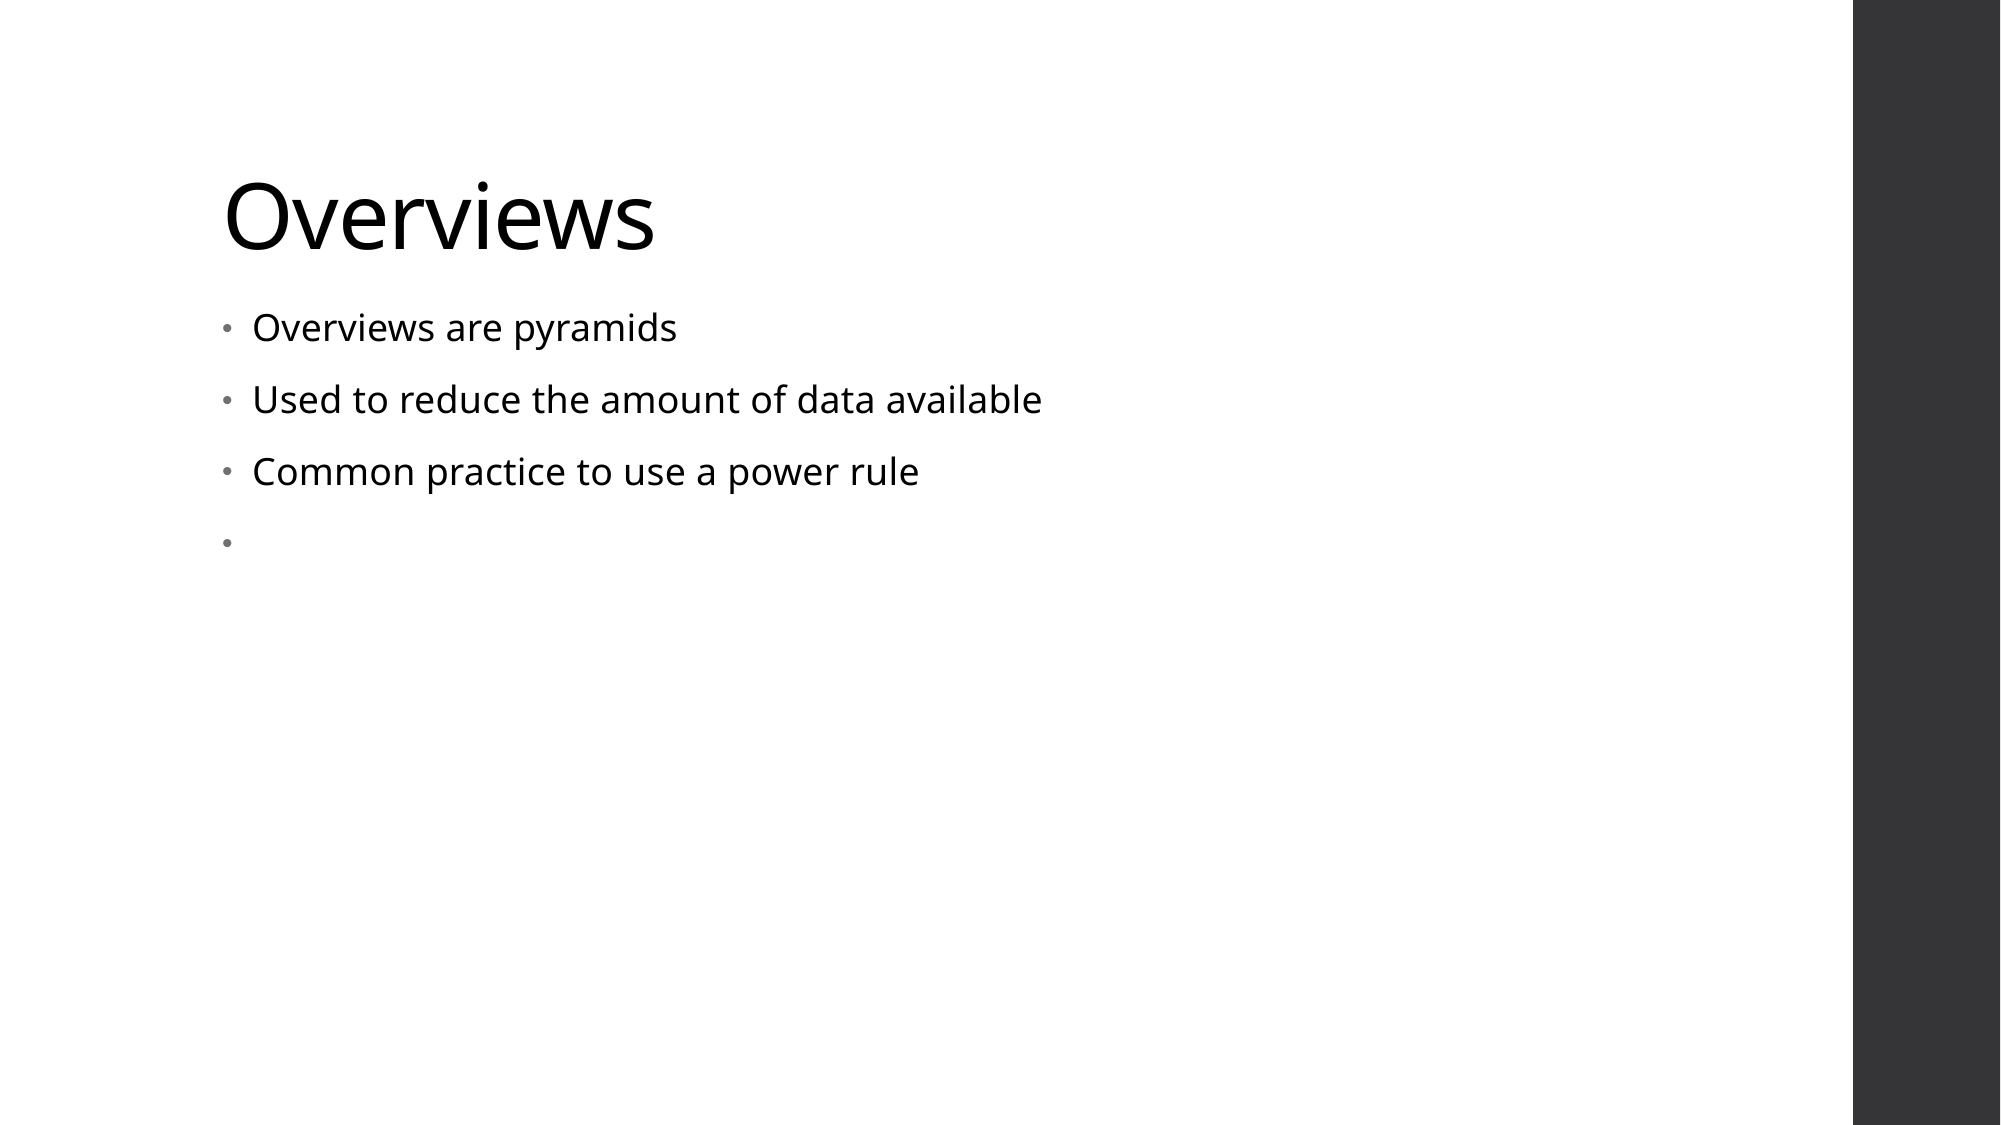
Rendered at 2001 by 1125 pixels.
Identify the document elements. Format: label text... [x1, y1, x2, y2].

list Overviews are pyramids Used to reduce the amount of data available Common practice to use a power rule [206, 299, 1617, 1014]
title Overviews [206, 60, 1797, 278]
